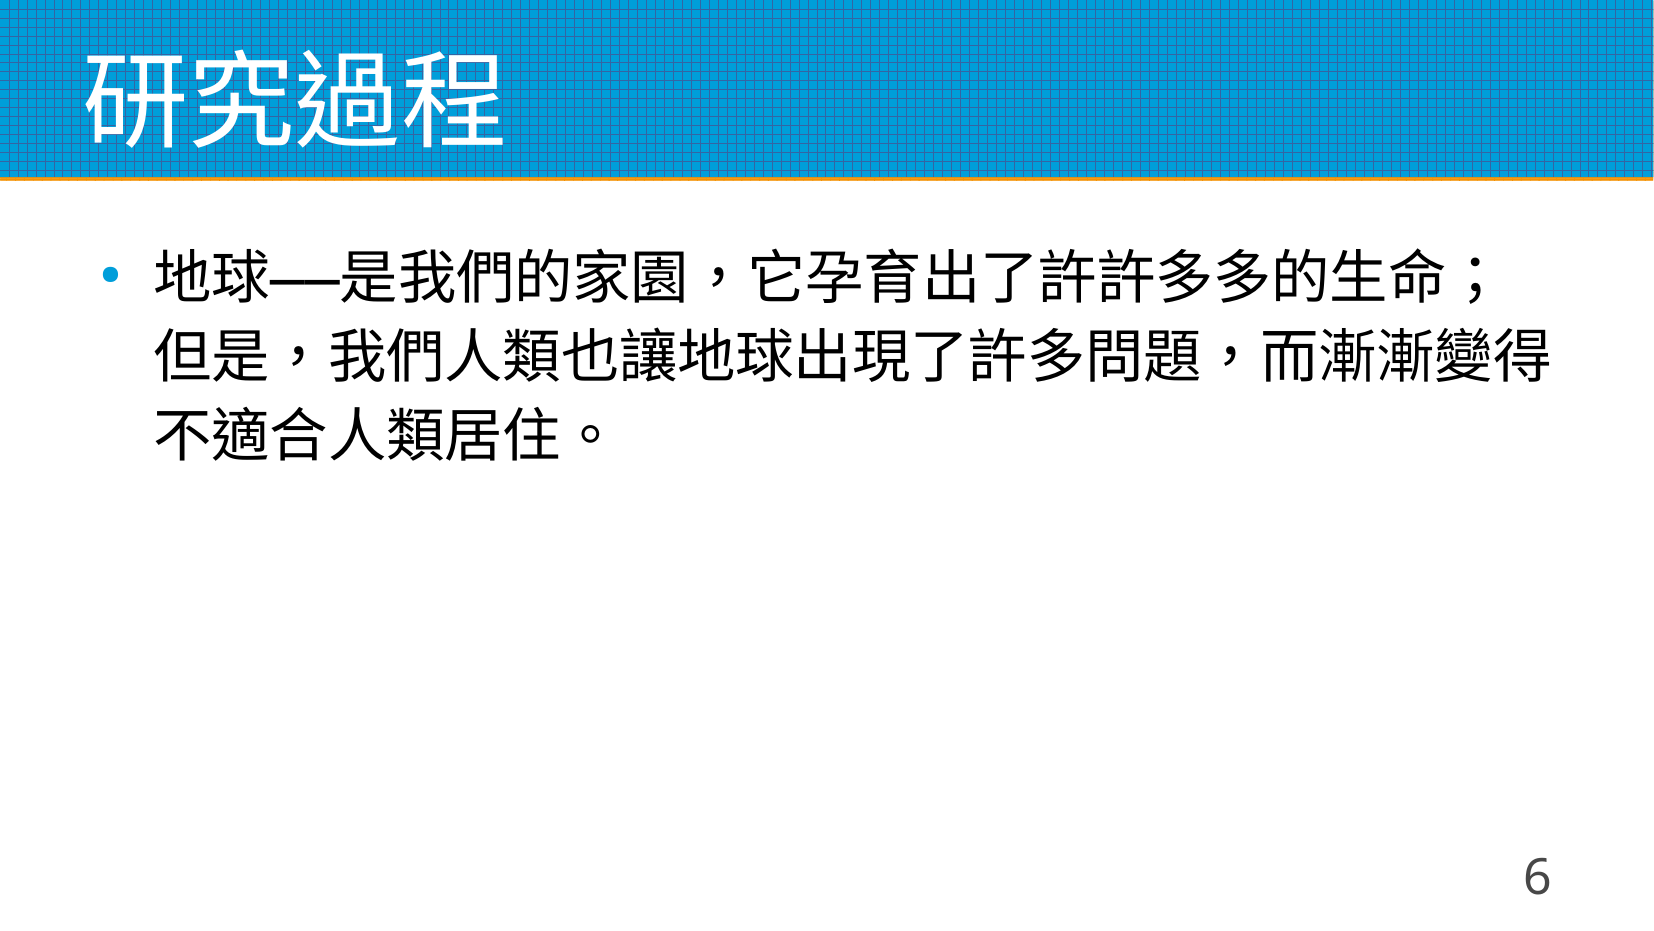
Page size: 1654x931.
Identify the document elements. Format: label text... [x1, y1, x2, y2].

title 研究過程 [82, 14, 1571, 171]
list 地球——是我們的家園，它孕育出了許許多多的生命；但是，我們人類也讓地球出現了許多問題，而漸漸變得不適合人類居住。 [82, 236, 1563, 811]
